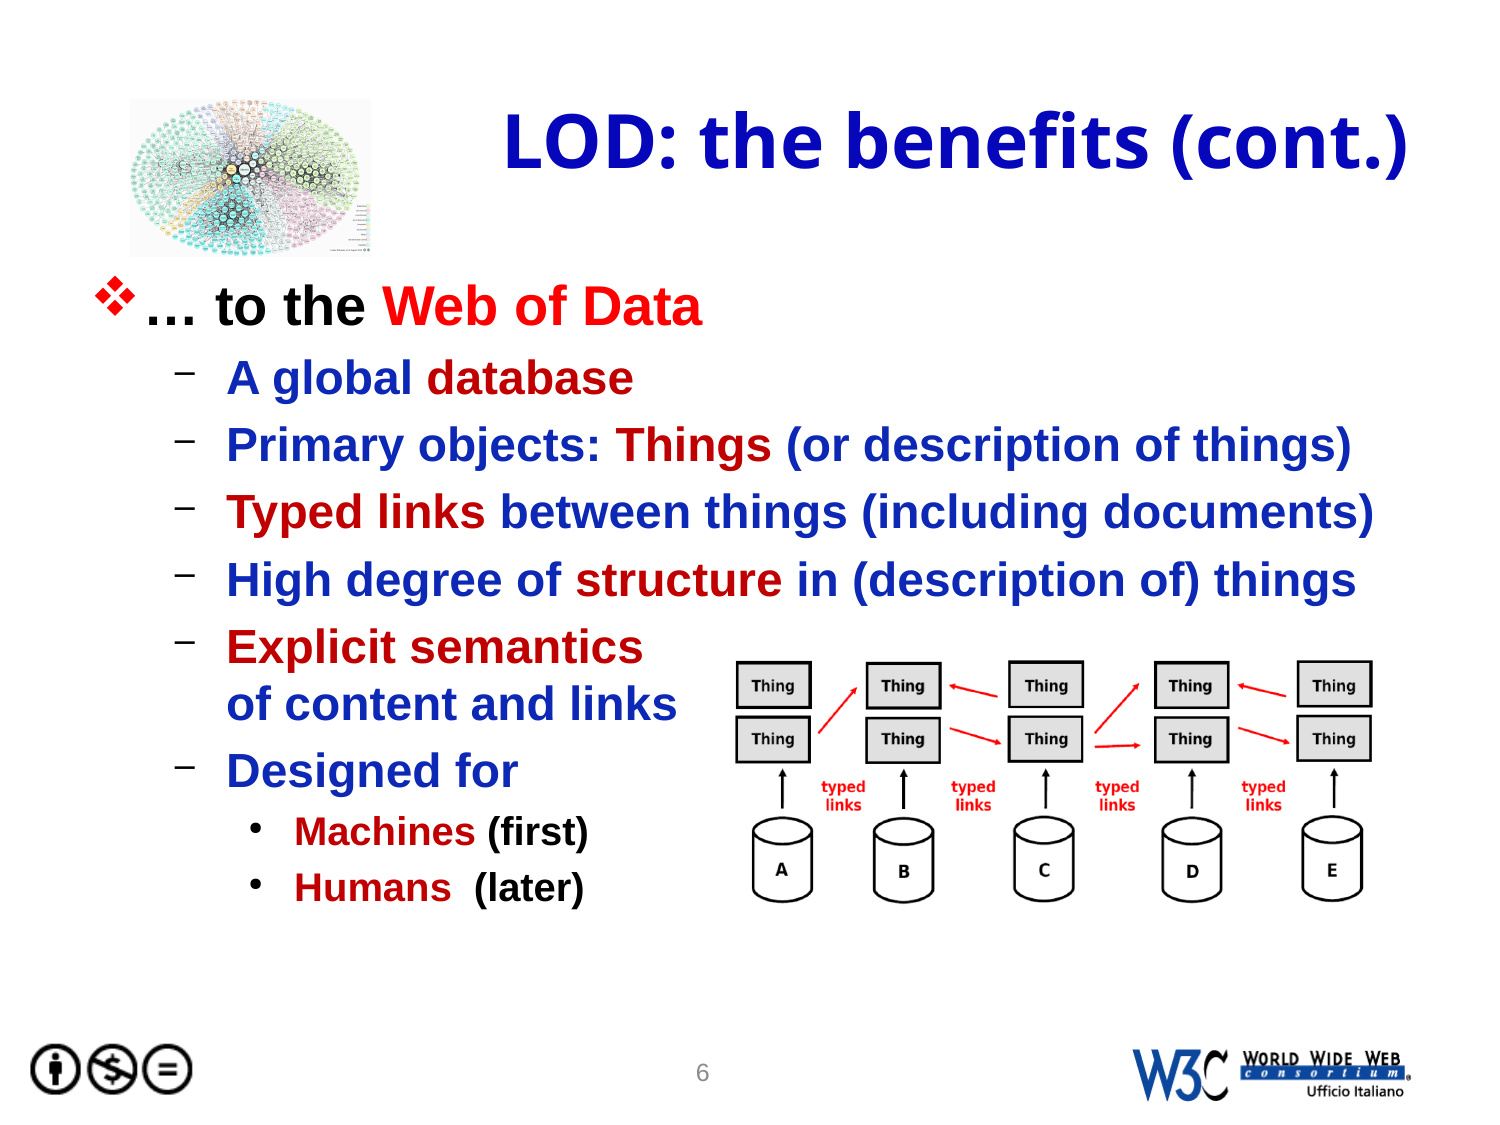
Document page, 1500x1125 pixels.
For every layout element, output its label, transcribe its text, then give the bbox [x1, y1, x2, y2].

picture [722, 649, 1405, 923]
picture [1132, 1049, 1412, 1102]
picture [130, 99, 371, 257]
list … to the Web of Data A global database Primary objects: Things (or description of things) Typed links between things (including documents) High degree of structure in (description of) things Explicit semantics of content and links Designed for Machines (first) Humans (later) [75, 262, 1425, 1005]
picture [15, 1022, 205, 1106]
slide_number <number> [680, 1041, 761, 1102]
title LOD: the benefits (cont.) [75, 45, 1425, 233]
